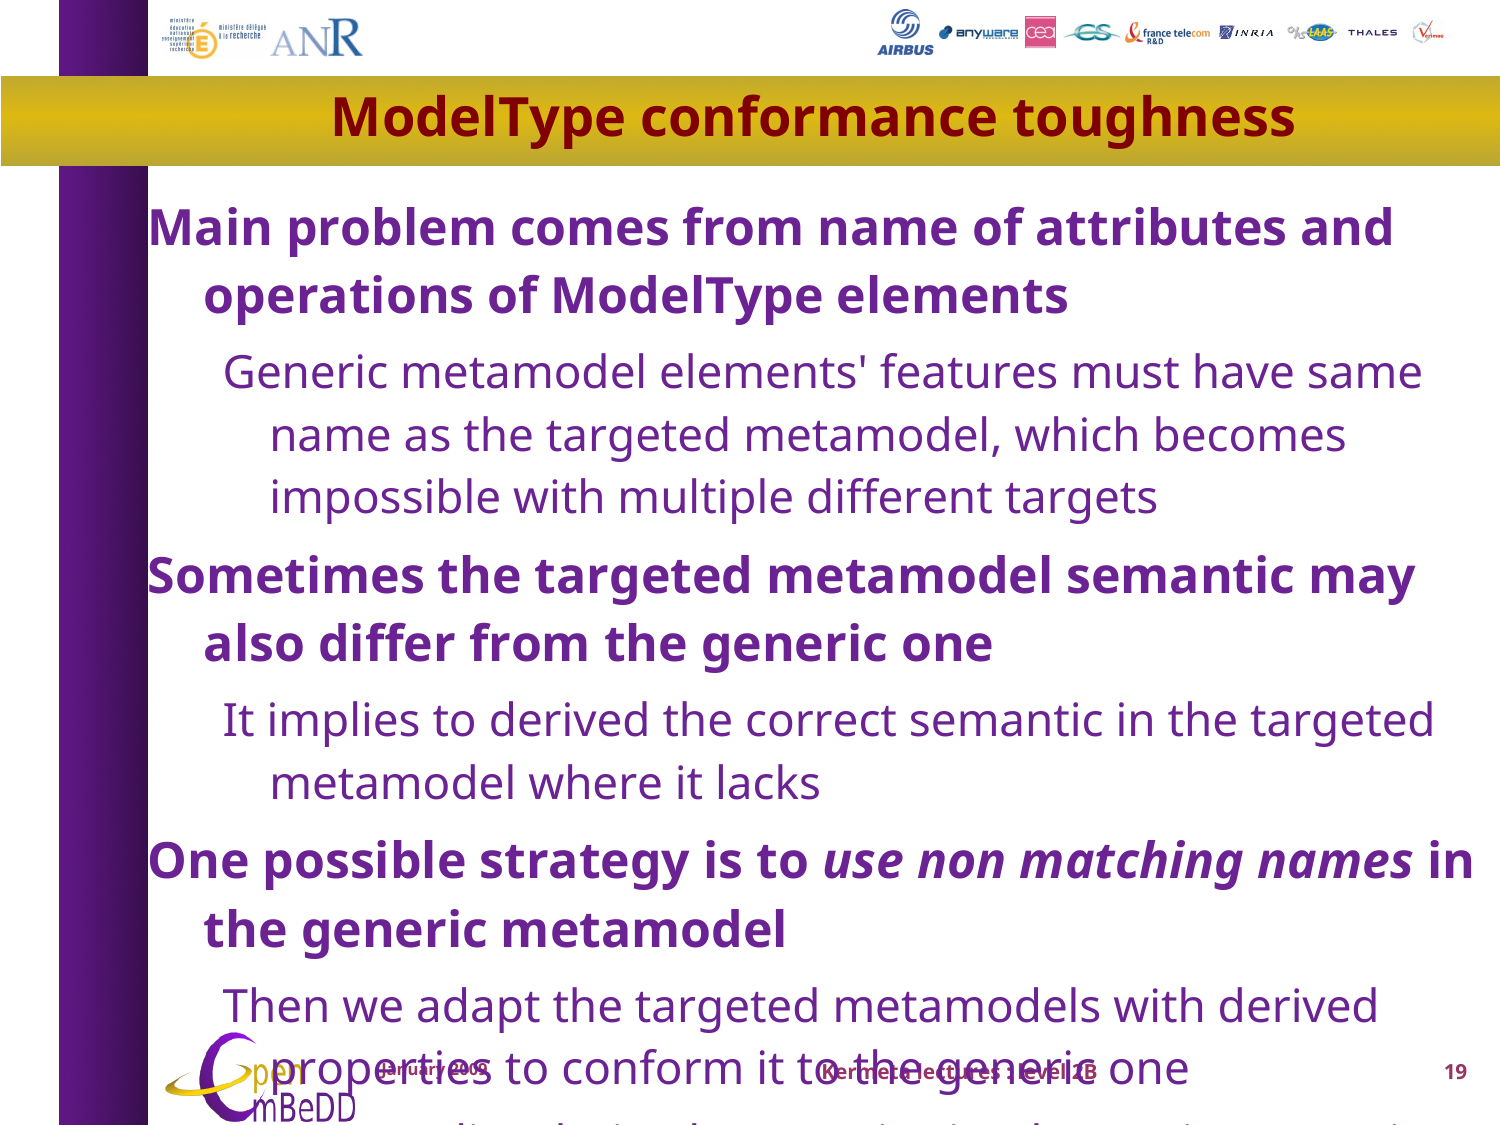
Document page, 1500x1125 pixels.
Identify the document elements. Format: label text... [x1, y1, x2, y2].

picture [270, 18, 363, 57]
picture [162, 18, 266, 59]
title ModelType conformance toughness [147, 66, 1481, 164]
picture [877, 9, 1445, 55]
list Main problem comes from name of attributes and operations of ModelType elements Generic metamodel elements' features must have same name as the targeted metamodel, which becomes impossible with multiple different targets Sometimes the targeted metamodel semantic may also differ from the generic one It implies to derived the correct semantic in the targeted metamodel where it lacks One possible strategy is to use non matching names in the generic metamodel Then we adapt the targeted metamodels with derived properties to conform it to the generic one We generalize derived properties implementing generic [147, 191, 1488, 1039]
picture [1, 0, 1500, 1125]
picture [165, 1039, 355, 1122]
